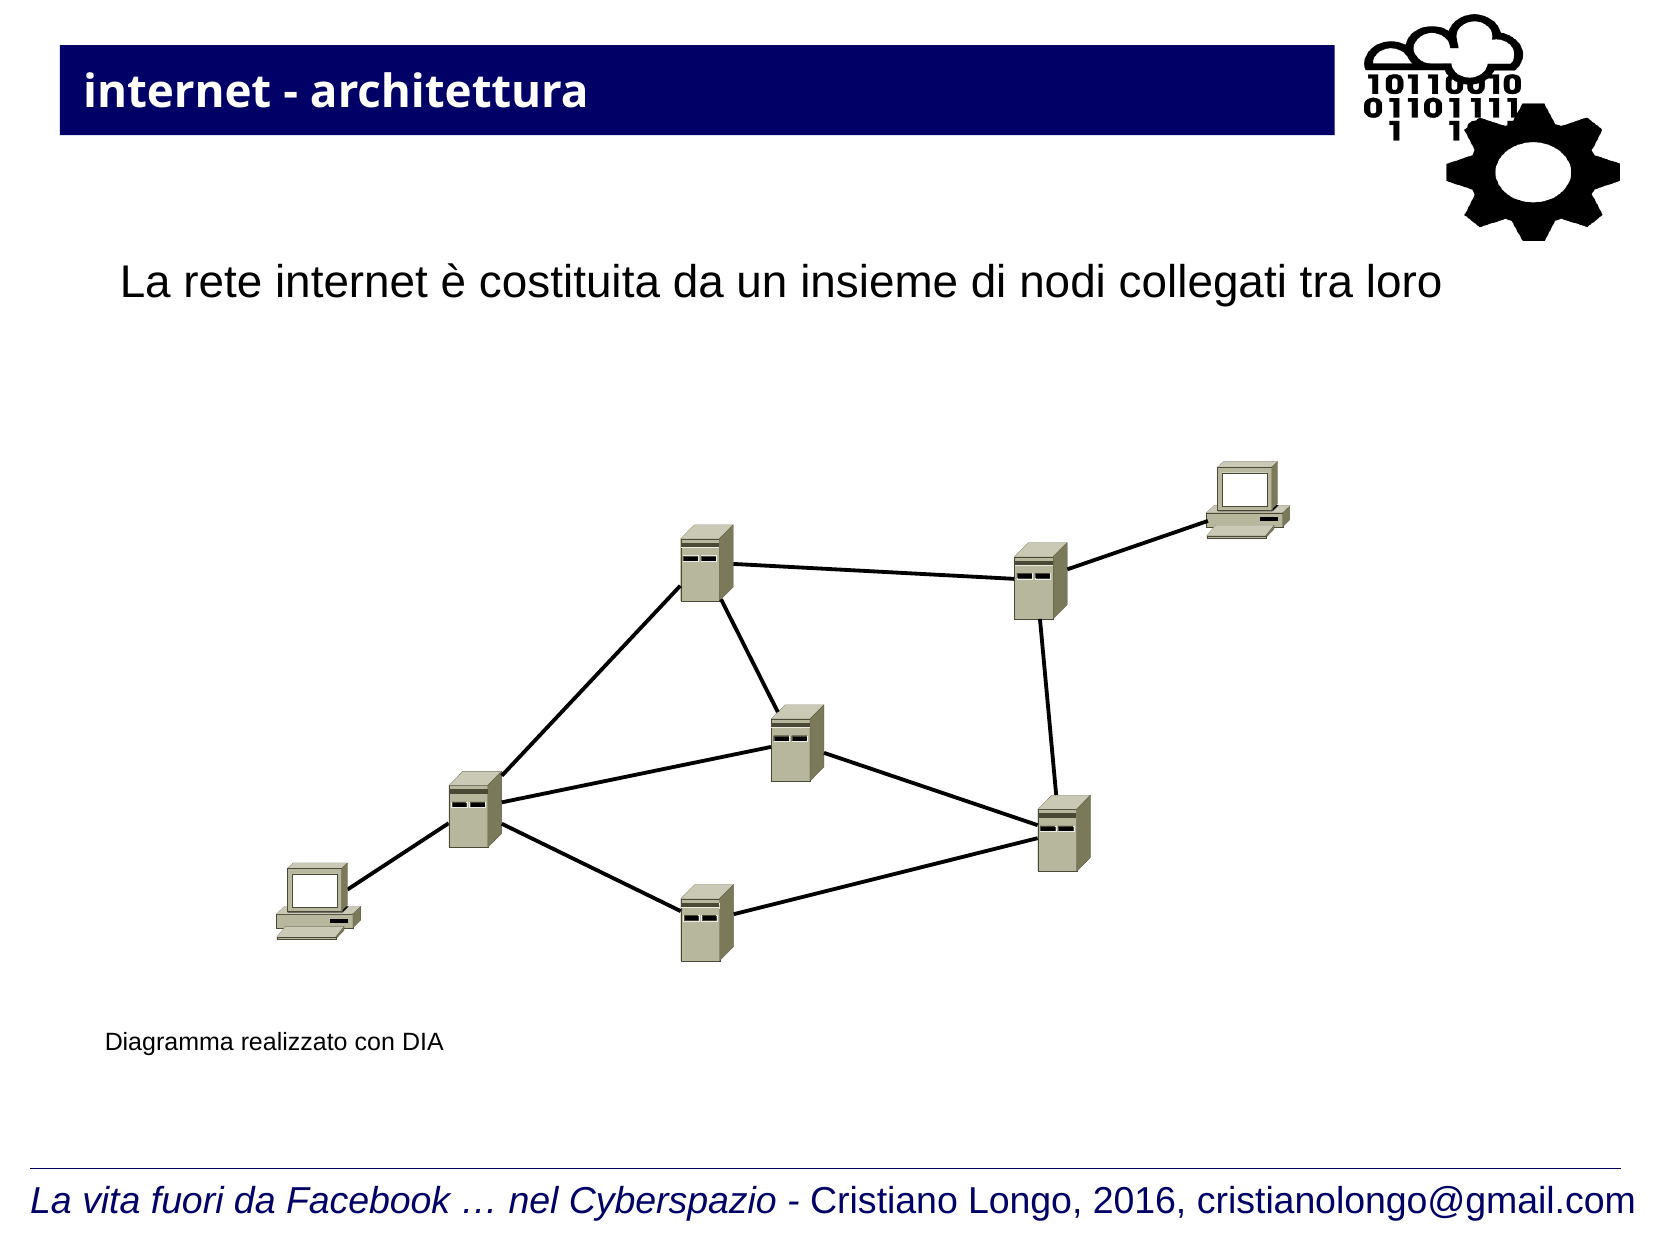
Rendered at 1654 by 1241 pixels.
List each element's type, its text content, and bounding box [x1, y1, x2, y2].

text_box La rete internet è costituita da un insieme di nodi collegati tra loro [105, 248, 1653, 315]
picture [274, 448, 1291, 976]
picture [1364, 14, 1620, 241]
text_box La vita fuori da Facebook … nel Cyberspazio - Cristiano Longo, 2016, cristianolongo@gmail.com [15, 1168, 1653, 1241]
list internet - architettura [59, 45, 1335, 136]
text_box Diagramma realizzato con DIA [90, 1020, 1653, 1087]
